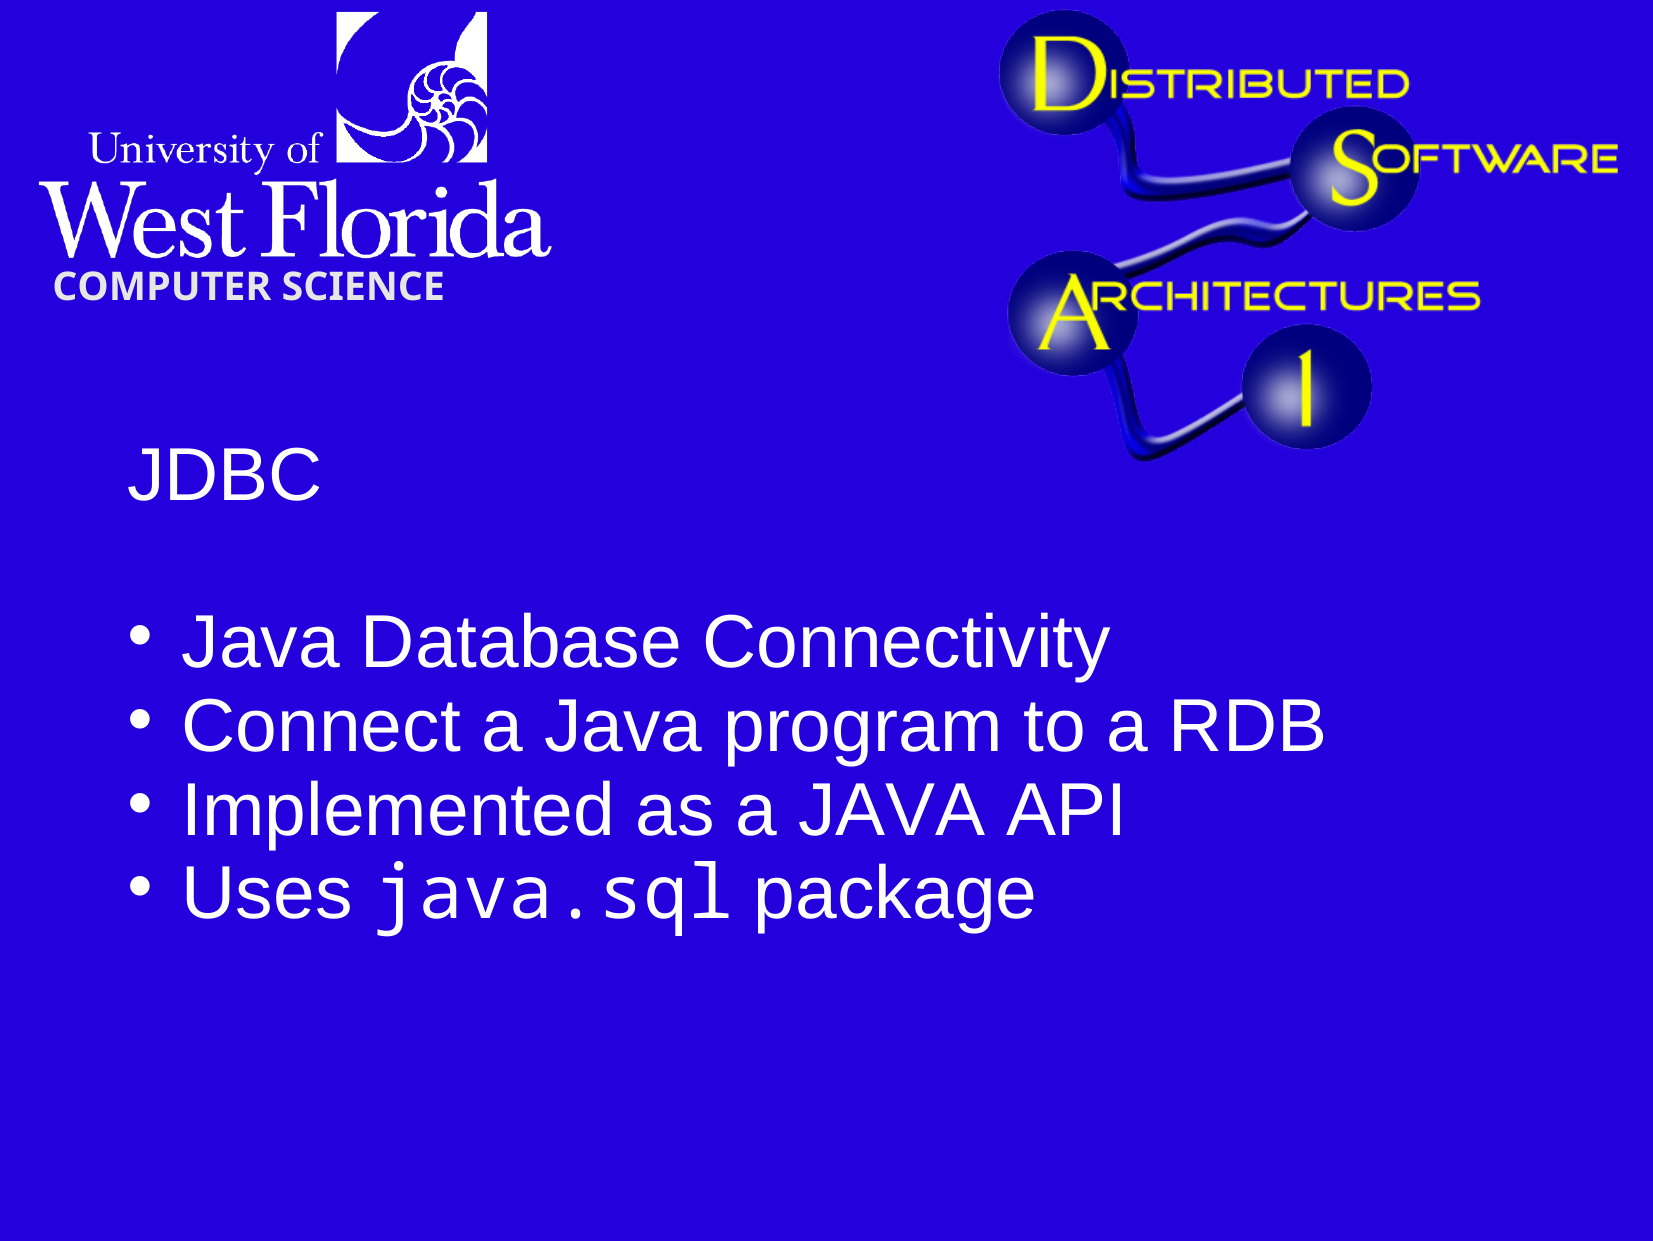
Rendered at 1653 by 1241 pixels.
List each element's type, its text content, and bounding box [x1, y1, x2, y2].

picture [910, 0, 1653, 506]
text_box JDBC Java Database Connectivity Connect a Java program to a RDB Implemented as a JAVA API Uses java.sql package [112, 426, 1426, 778]
picture [37, 0, 559, 262]
text_box COMPUTER SCIENCE [37, 262, 563, 316]
